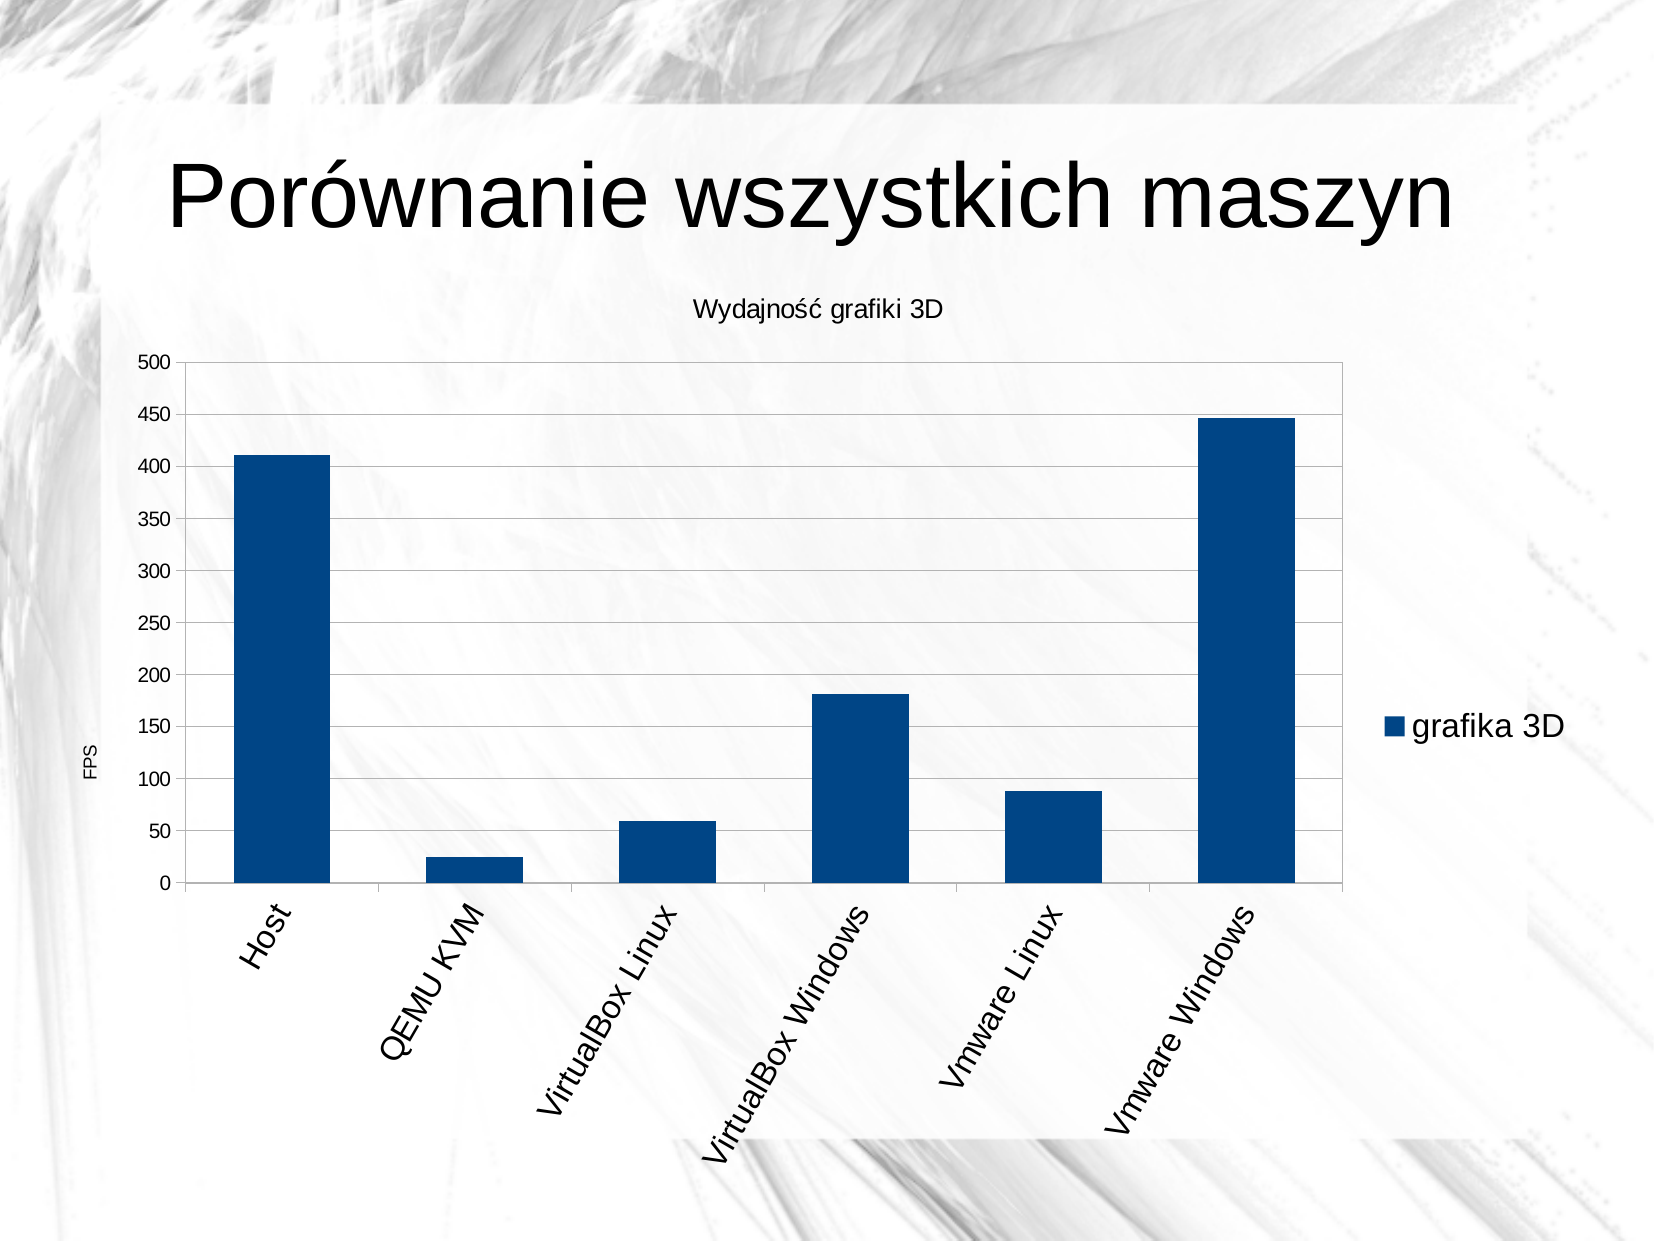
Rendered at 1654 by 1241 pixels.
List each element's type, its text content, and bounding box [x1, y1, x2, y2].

picture [0, 0, 1654, 1241]
title Porównanie wszystkich maszyn [118, 112, 1506, 259]
chart [47, 259, 1589, 1193]
